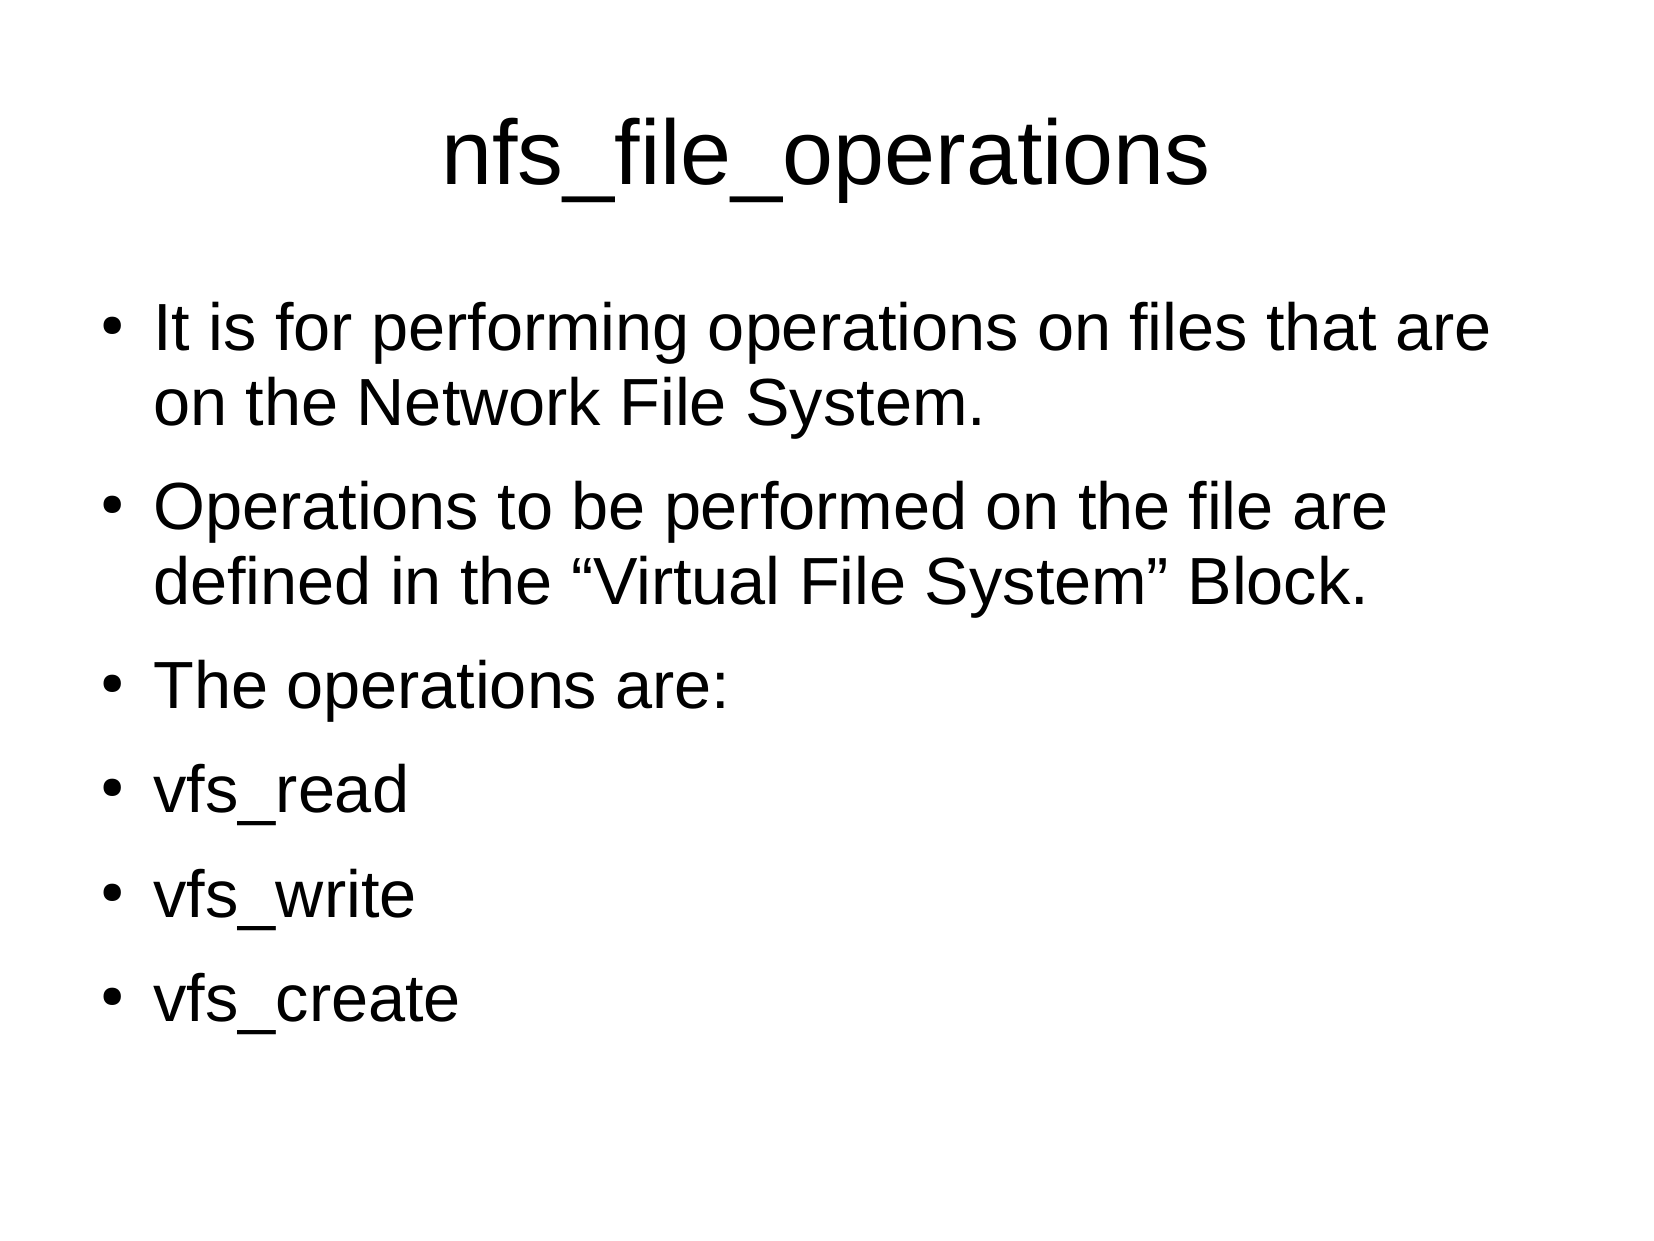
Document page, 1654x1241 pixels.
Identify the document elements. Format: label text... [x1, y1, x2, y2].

list It is for performing operations on files that are on the Network File System. Operations to be performed on the file are defined in the “Virtual File System” Block. The operations are: vfs_read vfs_write vfs_create [82, 290, 1571, 1109]
title nfs_file_operations [82, 49, 1571, 257]
